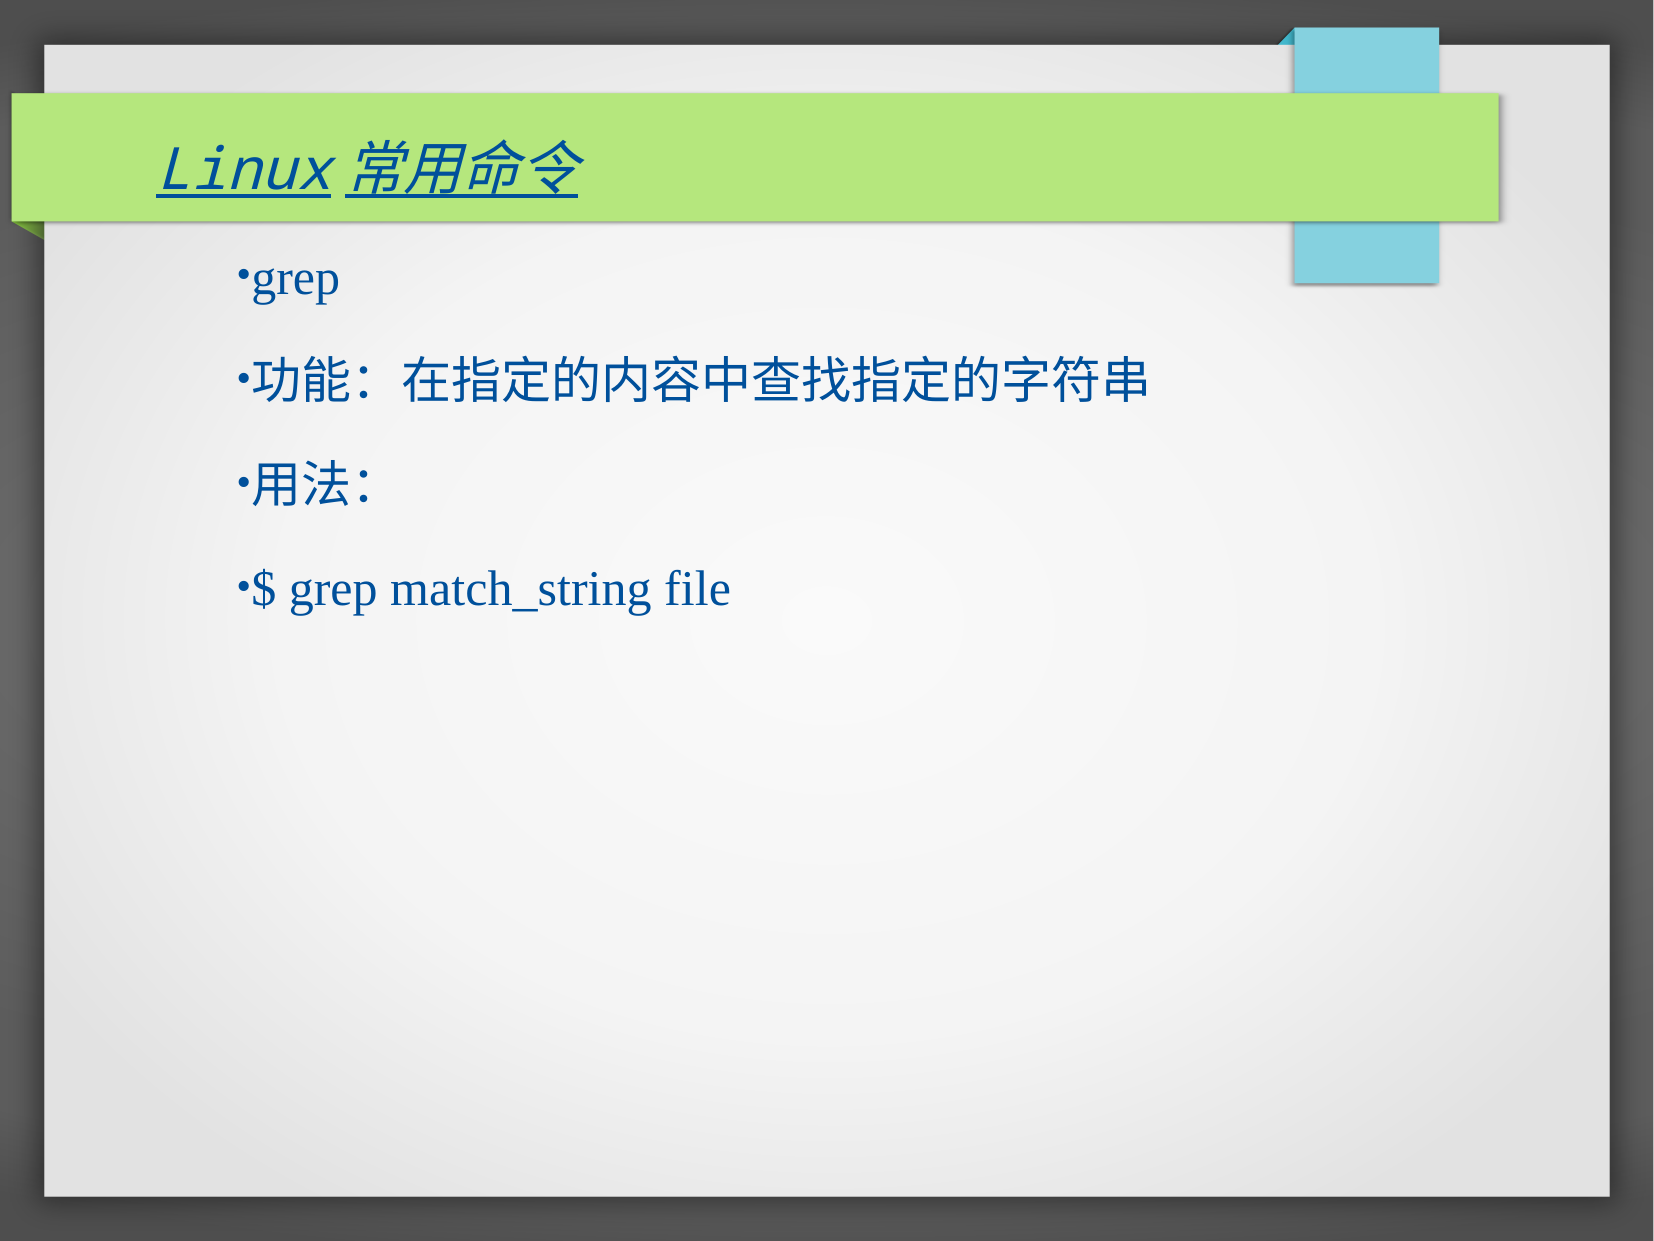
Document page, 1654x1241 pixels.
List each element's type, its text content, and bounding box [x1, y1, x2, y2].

text_box Linux常用命令 grep 功能：在指定的内容中查找指定的字符串 用法： $ grep match_string file [71, 123, 1595, 624]
picture [0, 0, 1654, 1241]
